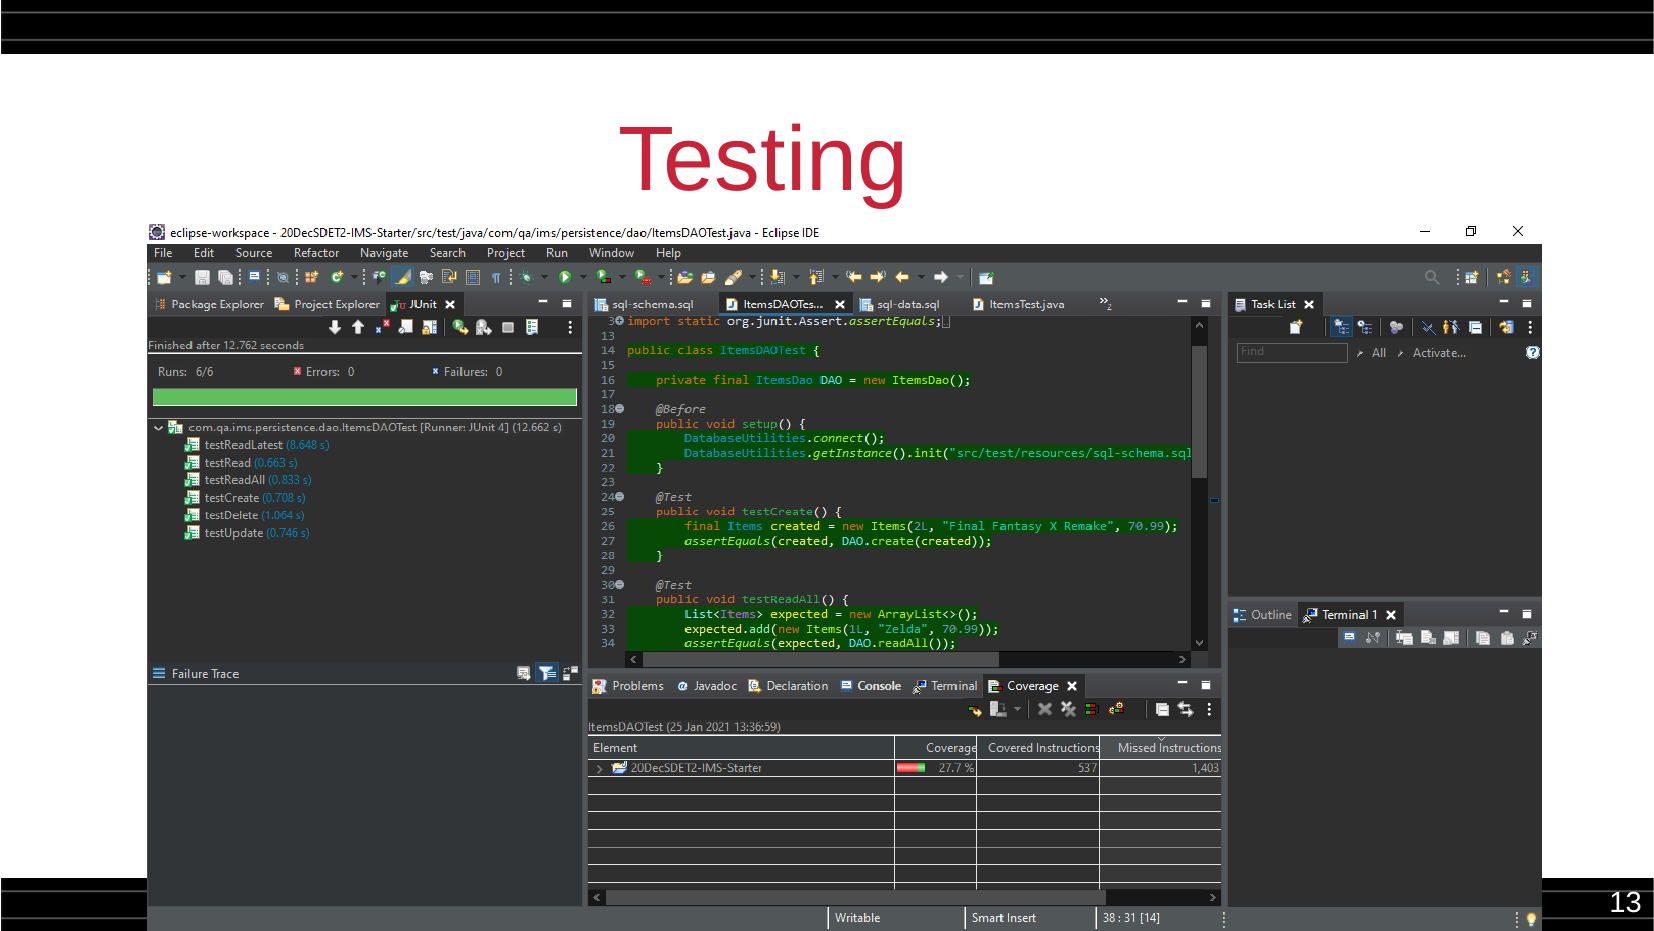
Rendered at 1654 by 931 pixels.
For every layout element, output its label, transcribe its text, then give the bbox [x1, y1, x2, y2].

title Testing [82, 80, 1571, 237]
picture [1, 0, 1654, 54]
picture [1, 221, 1654, 931]
